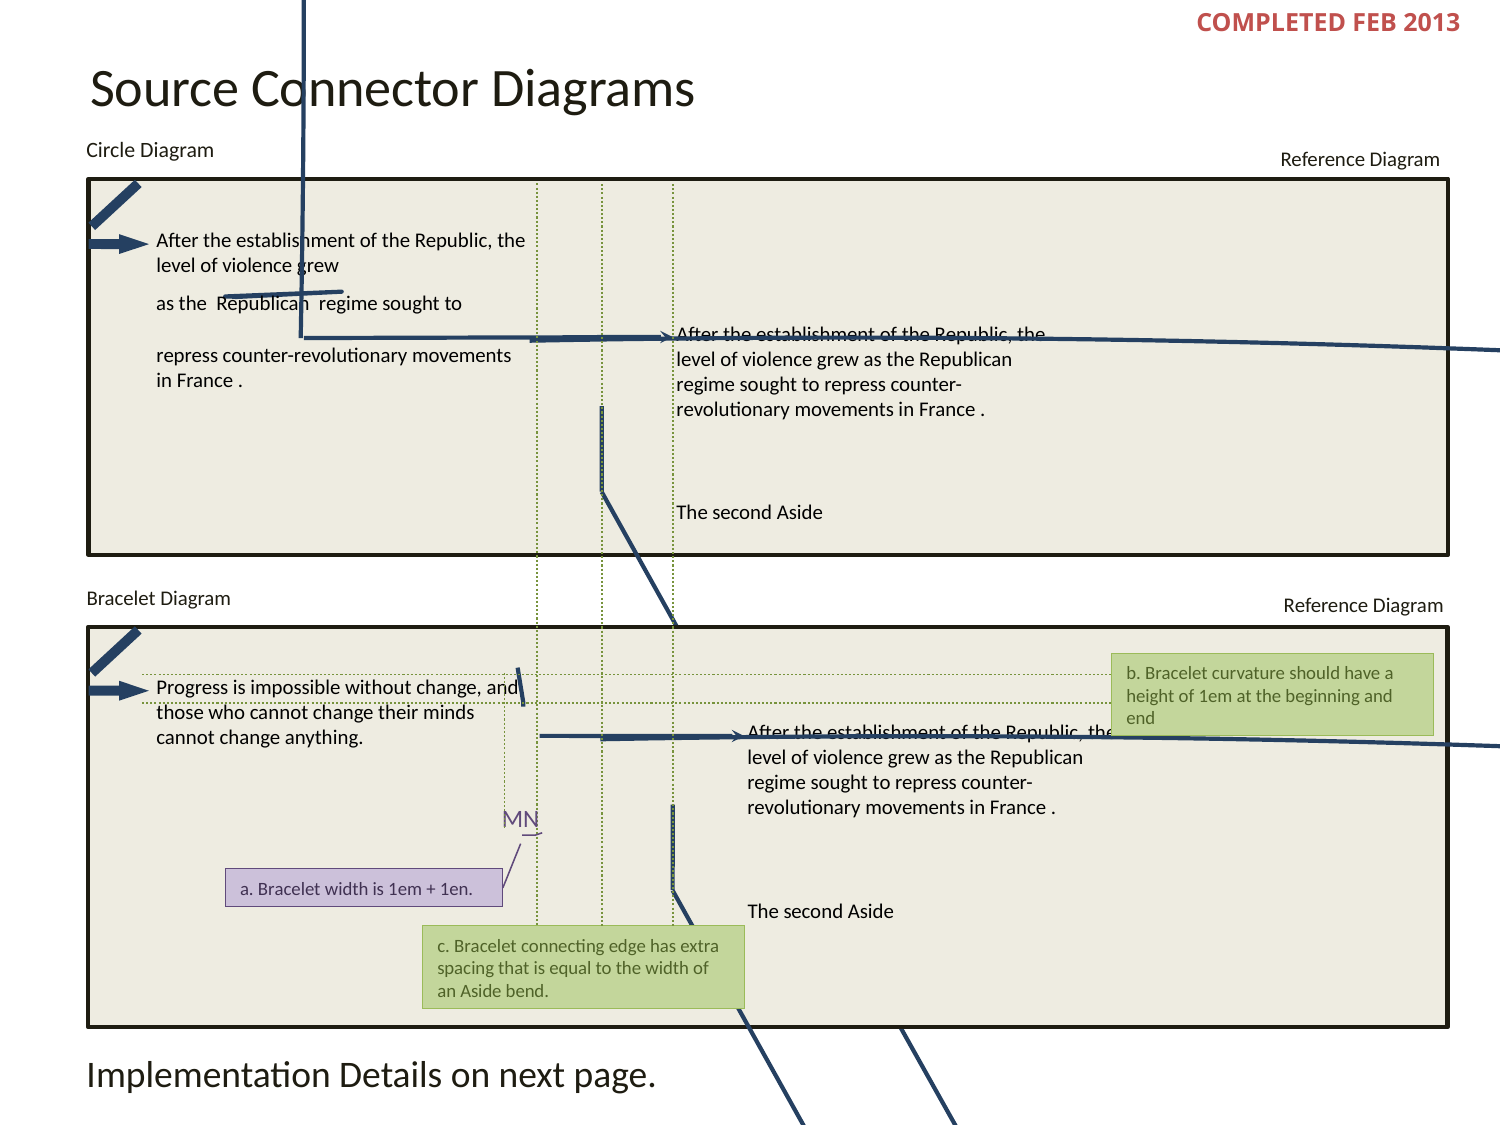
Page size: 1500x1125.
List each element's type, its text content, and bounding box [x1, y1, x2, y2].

text_box [88, 248, 1448, 555]
title Source Connector Diagrams [306, 45, 1439, 125]
text_box Progress is impossible without change, and those who cannot change their minds cannot change anything. [141, 666, 543, 801]
text_box Implementation Details on next page. [71, 1042, 916, 1103]
text_box [88, 626, 134, 668]
text_box MN [470, 795, 571, 840]
title Source Connector Diagrams [75, 45, 301, 125]
text_box Reference Diagram [1222, 584, 1459, 625]
text_box [88, 626, 1448, 742]
text_box Bracelet Diagram [71, 576, 383, 617]
text_box After the establishment of the Republic, the level of violence grew [304, 219, 543, 290]
text_box After the establishment of the Republic, the level of violence grew as the Republican regime sought to repress counter-revolutionary movements in France . [732, 739, 1133, 869]
text_box After the establishment of the Republic, the level of violence grew [141, 219, 300, 282]
text_box [88, 178, 300, 241]
text_box After the establishment of the Republic, the level of violence grew as the Republican regime sought to repress counter-revolutionary movements in France . [732, 711, 1111, 735]
text_box The second Aside [732, 890, 942, 940]
text_box COMPLETED FEB 2013 [1181, 0, 1476, 44]
text_box Reference Diagram [1219, 138, 1456, 178]
text_box c. Bracelet connecting edge has extra spacing that is equal to the width of an Aside bend. [422, 925, 745, 1009]
text_box repress counter-revolutionary movements in France . [141, 334, 543, 412]
text_box a. Bracelet width is 1em + 1en. [225, 868, 503, 907]
text_box After the establishment of the Republic, the level of violence grew as the Republican regime sought to repress counter-revolutionary movements in France . [661, 340, 1063, 471]
text_box as the Republican regime sought to [304, 282, 542, 325]
text_box The second Aside [661, 491, 871, 542]
text_box b. Bracelet curvature should have a height of 1em at the beginning and end [1111, 653, 1434, 736]
text_box After the establishment of the Republic, the level of violence grew as the Republican regime sought to repress counter-revolutionary movements in France . [661, 313, 1063, 336]
text_box Circle Diagram [71, 128, 308, 170]
text_box [303, 178, 1448, 346]
text_box [88, 694, 1448, 1028]
text_box as the Republican regime sought to [141, 282, 299, 325]
